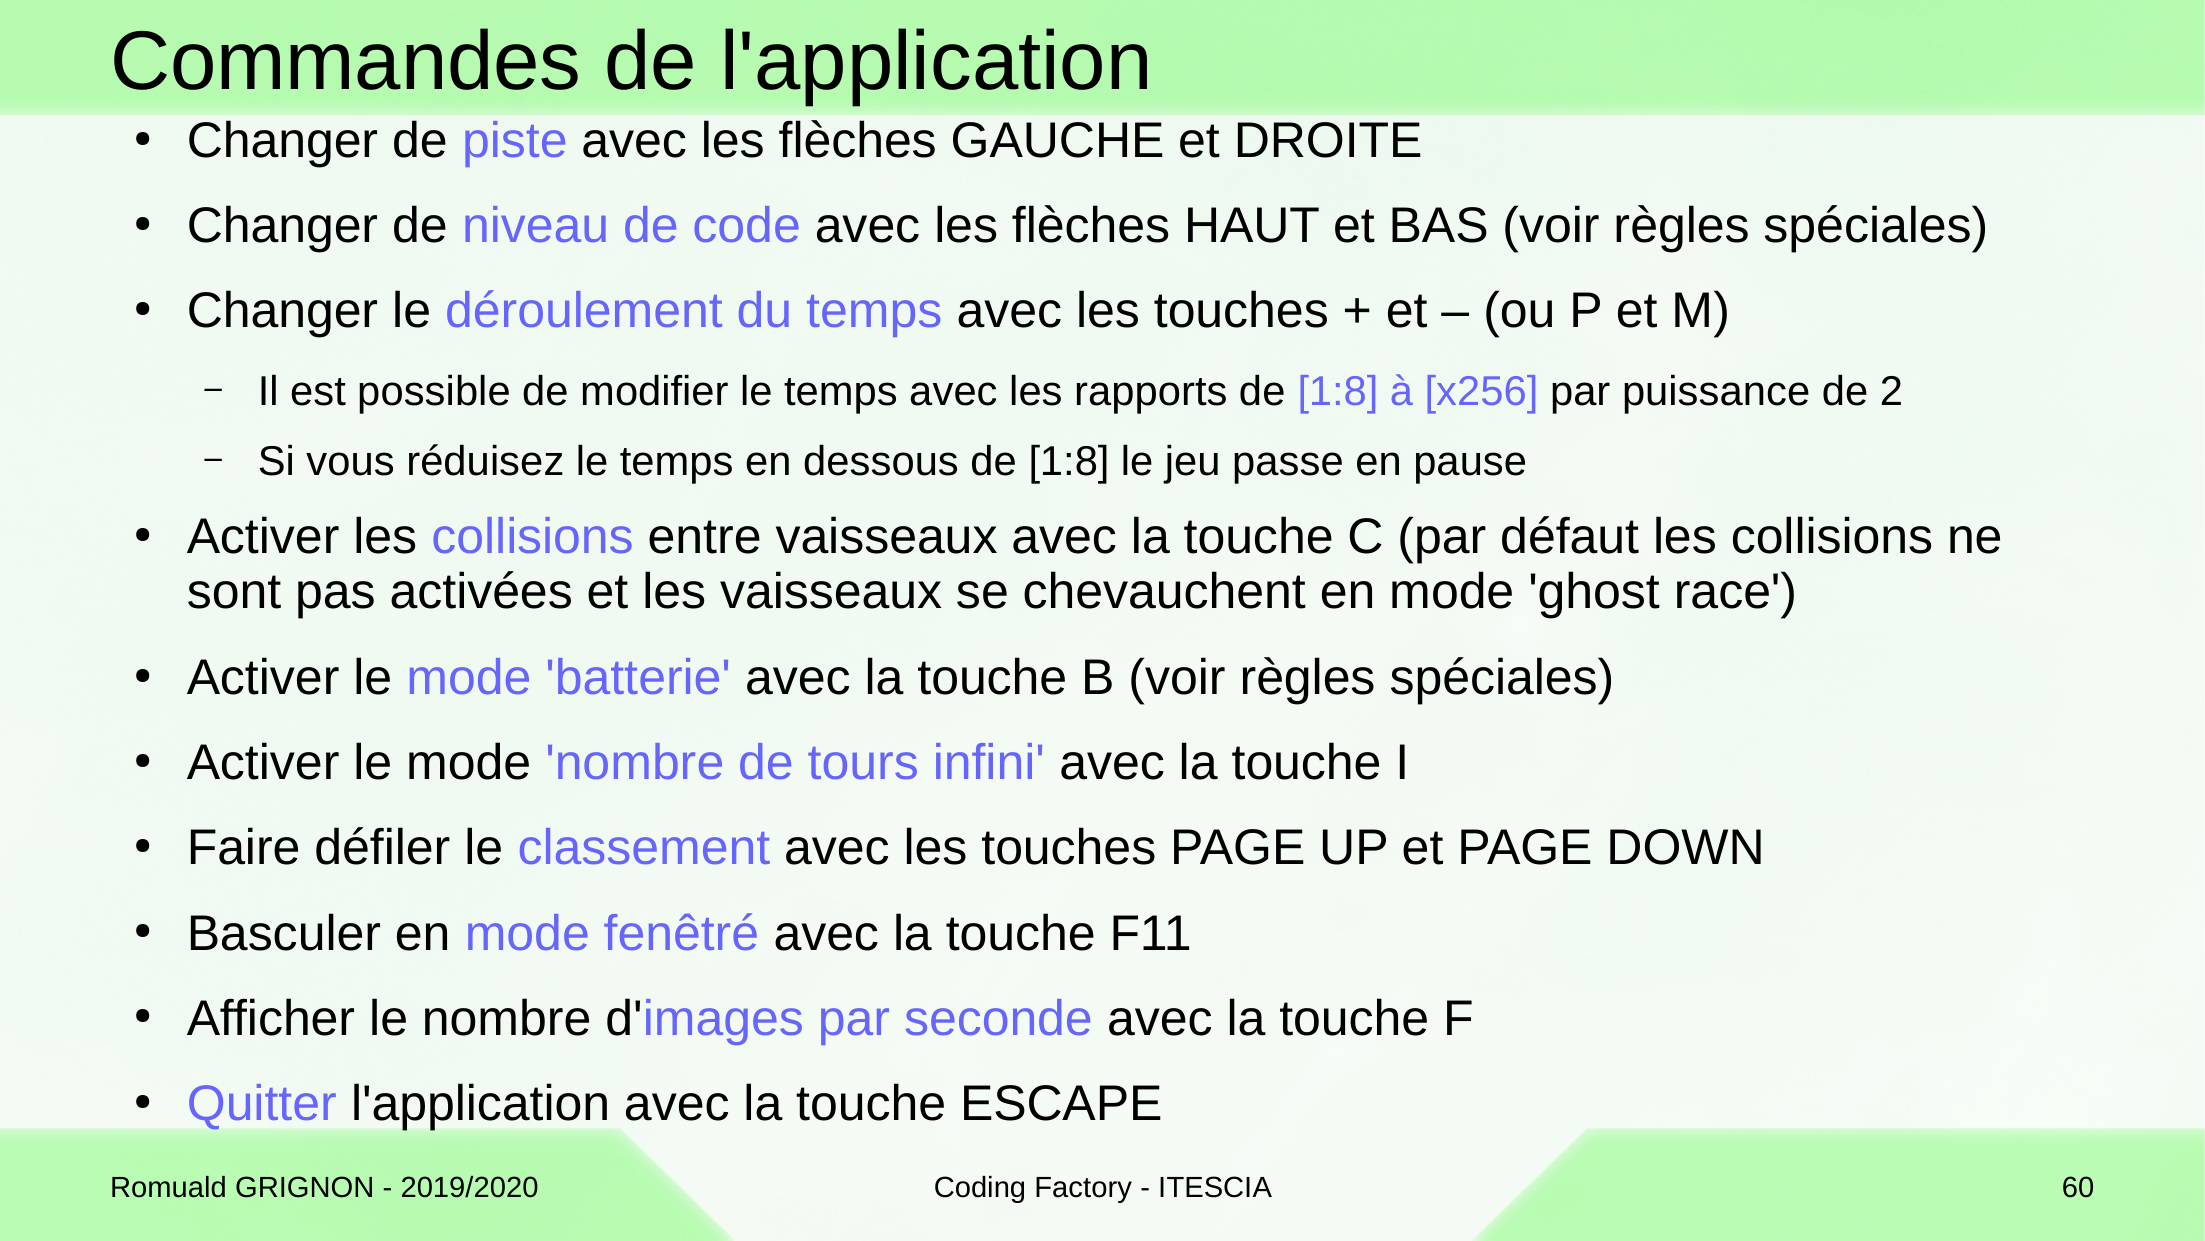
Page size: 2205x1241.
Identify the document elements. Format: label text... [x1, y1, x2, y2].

title Commandes de l'application [110, 49, 2095, 257]
list Changer de piste avec les flèches GAUCHE et DROITE Changer de niveau de code avec les flèches HAUT et BAS (voir règles spéciales) Changer le déroulement du temps avec les touches + et – (ou P et M) Il est possible de modifier le temps avec les rapports de [1:8] à [x256] par puissance de 2 Si vous réduisez le temps en dessous de [1:8] le jeu passe en pause Activer les collisions entre vaisseaux avec la touche C (par défaut les collisions ne sont pas activées et les vaisseaux se chevauchent en mode 'ghost race') Activer le mode 'batterie' avec la touche B (voir règles spéciales) Activer le mode 'nombre de tours infini' avec la touche I Faire défiler le classement avec les touches PAGE UP et PAGE DOWN Basculer en mode fenêtré avec la touche F11 Afficher le nombre d'images par seconde avec la touche F Quitter l'application avec la touche ESCAPE [116, 183, 2101, 1132]
picture [0, 0, 2205, 1241]
